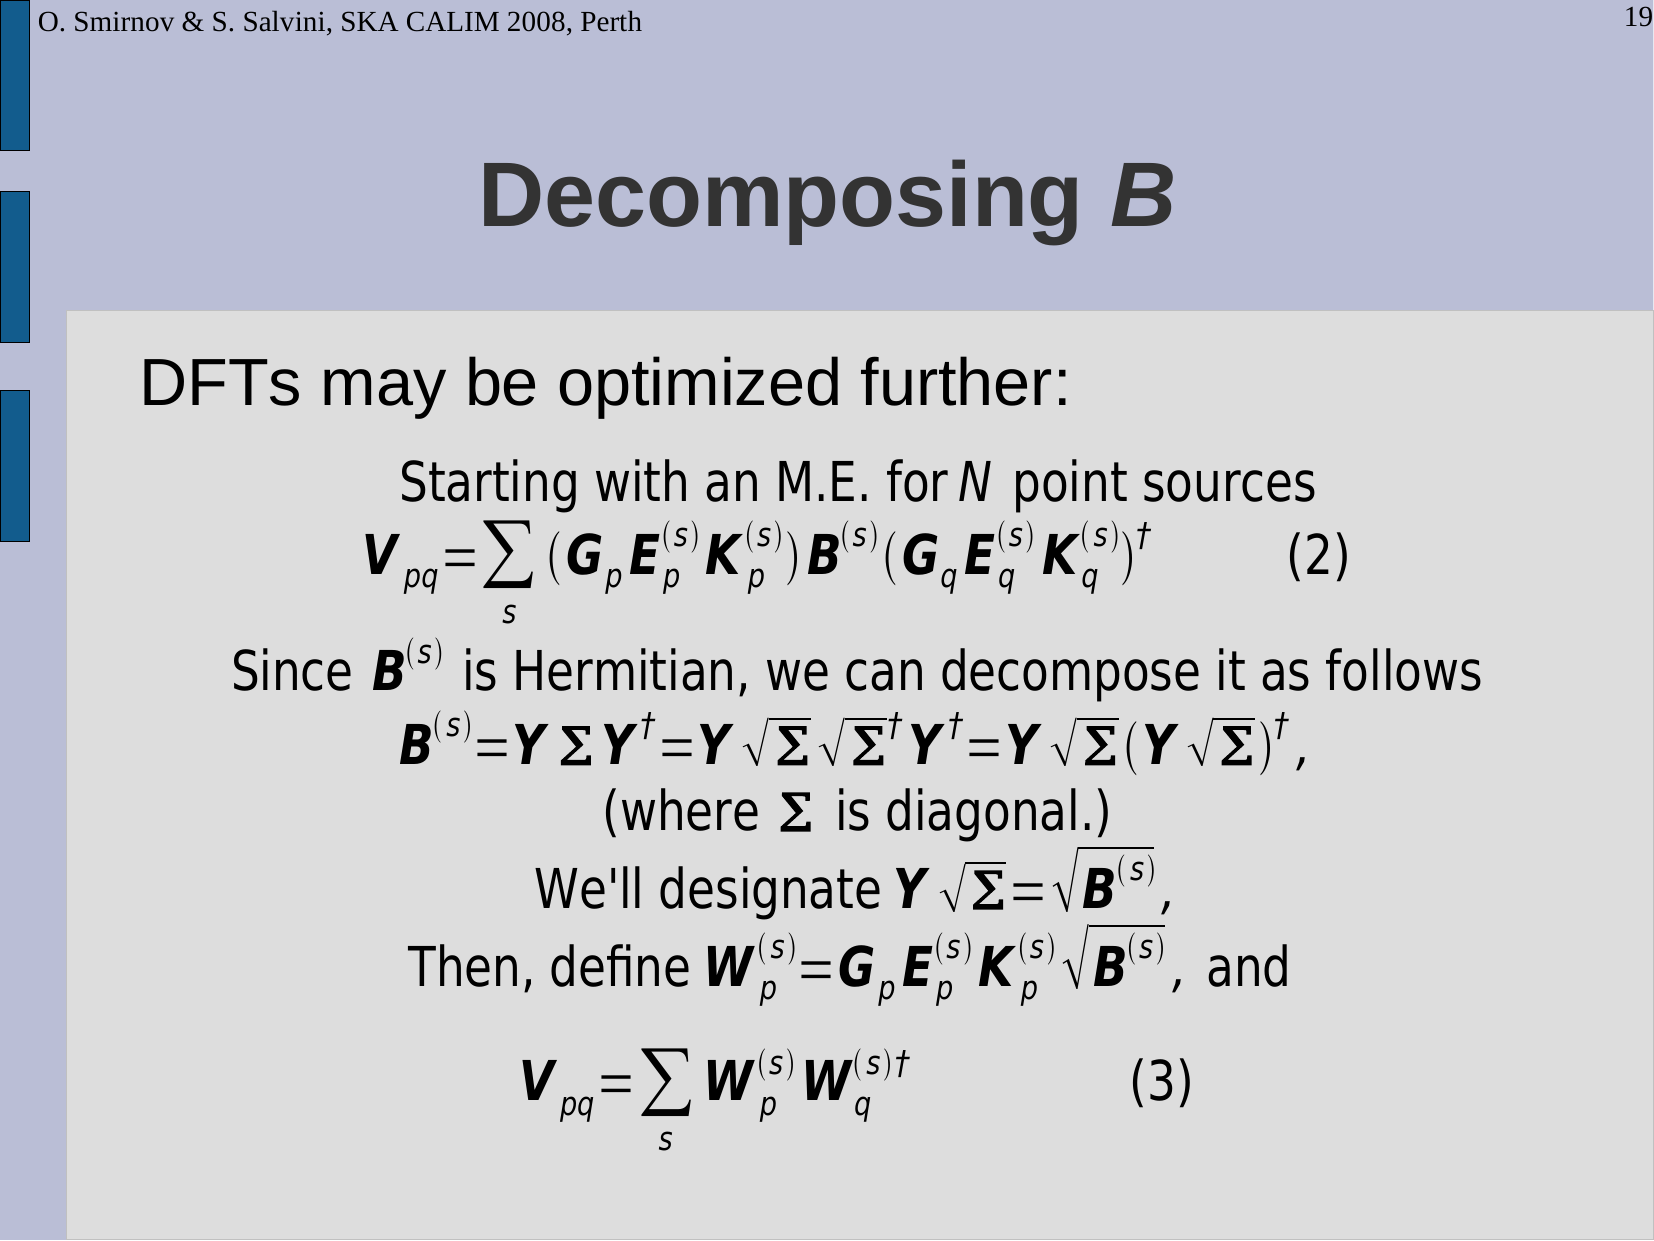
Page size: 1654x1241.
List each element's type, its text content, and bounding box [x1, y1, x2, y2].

chart [225, 1127, 1484, 1159]
list DFTs may be optimized further: [121, 344, 1534, 1127]
title Decomposing B [121, 91, 1534, 299]
